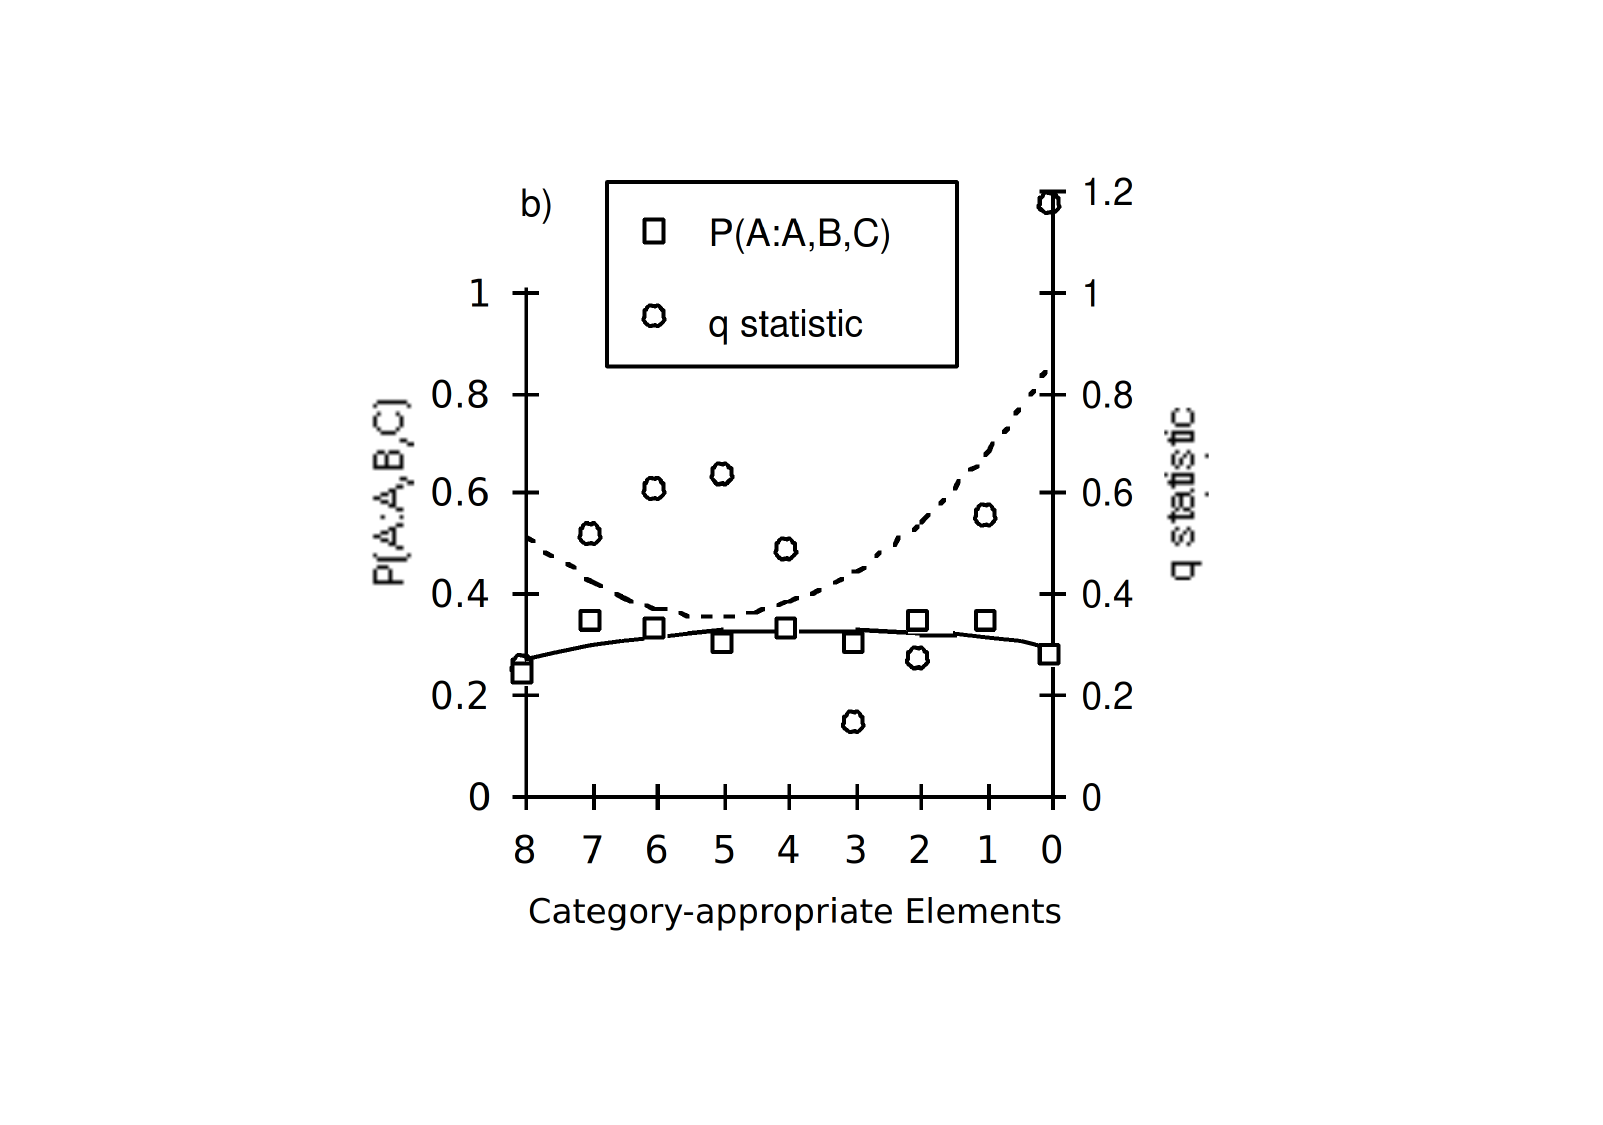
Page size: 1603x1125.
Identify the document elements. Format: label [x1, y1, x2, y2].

picture [313, 118, 1352, 998]
